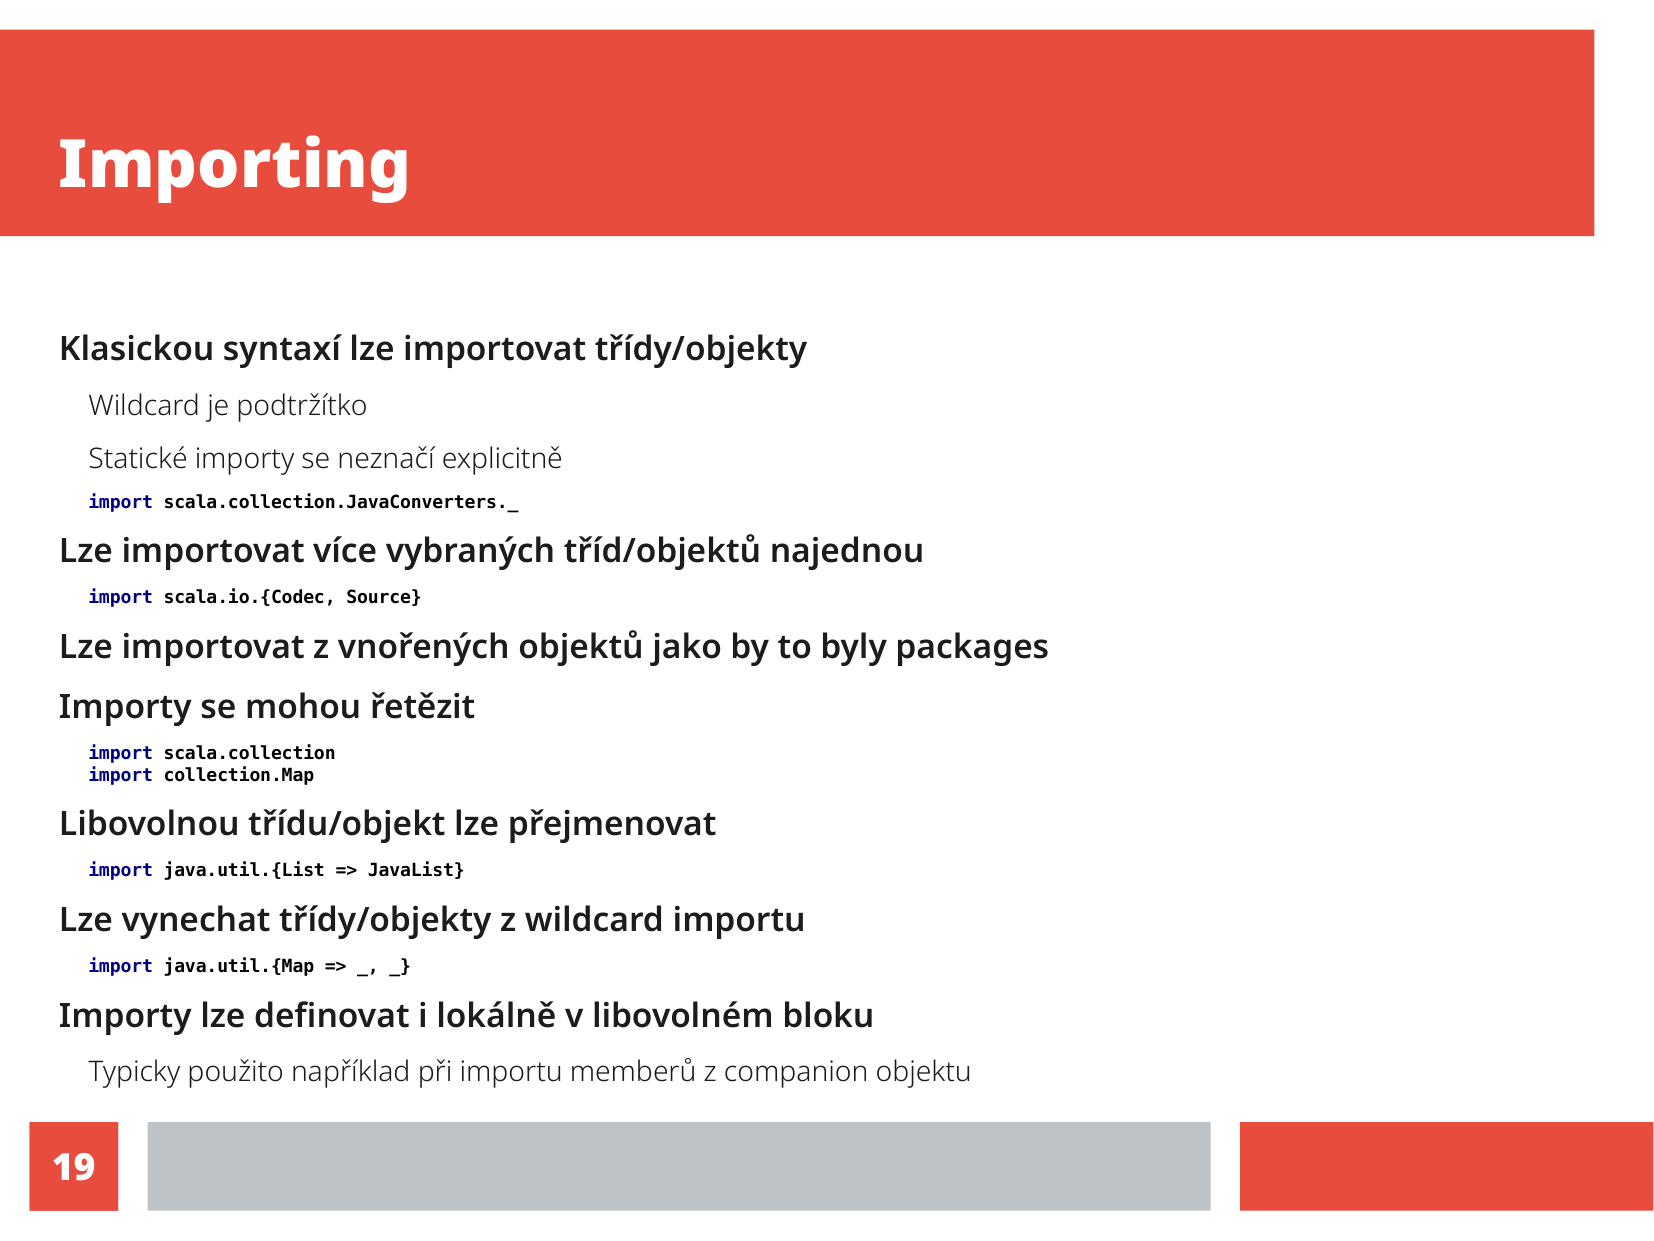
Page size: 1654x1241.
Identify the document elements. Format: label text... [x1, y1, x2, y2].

title Importing [59, 59, 1595, 207]
list Klasickou syntaxí lze importovat třídy/objekty Wildcard je podtržítko Statické importy se neznačí explicitně import scala.collection.JavaConverters._ Lze importovat více vybraných tříd/objektů najednou import scala.io.{Codec, Source} Lze importovat z vnořených objektů jako by to byly packages Importy se mohou řetězit import scala.collection import collection.Map Libovolnou třídu/objekt lze přejmenovat import java.util.{List => JavaList} Lze vynechat třídy/objekty z wildcard importu import java.util.{Map => _, _} Importy lze definovat i lokálně v libovolném bloku Typicky použito například při importu memberů z companion objektu [59, 324, 1565, 1093]
